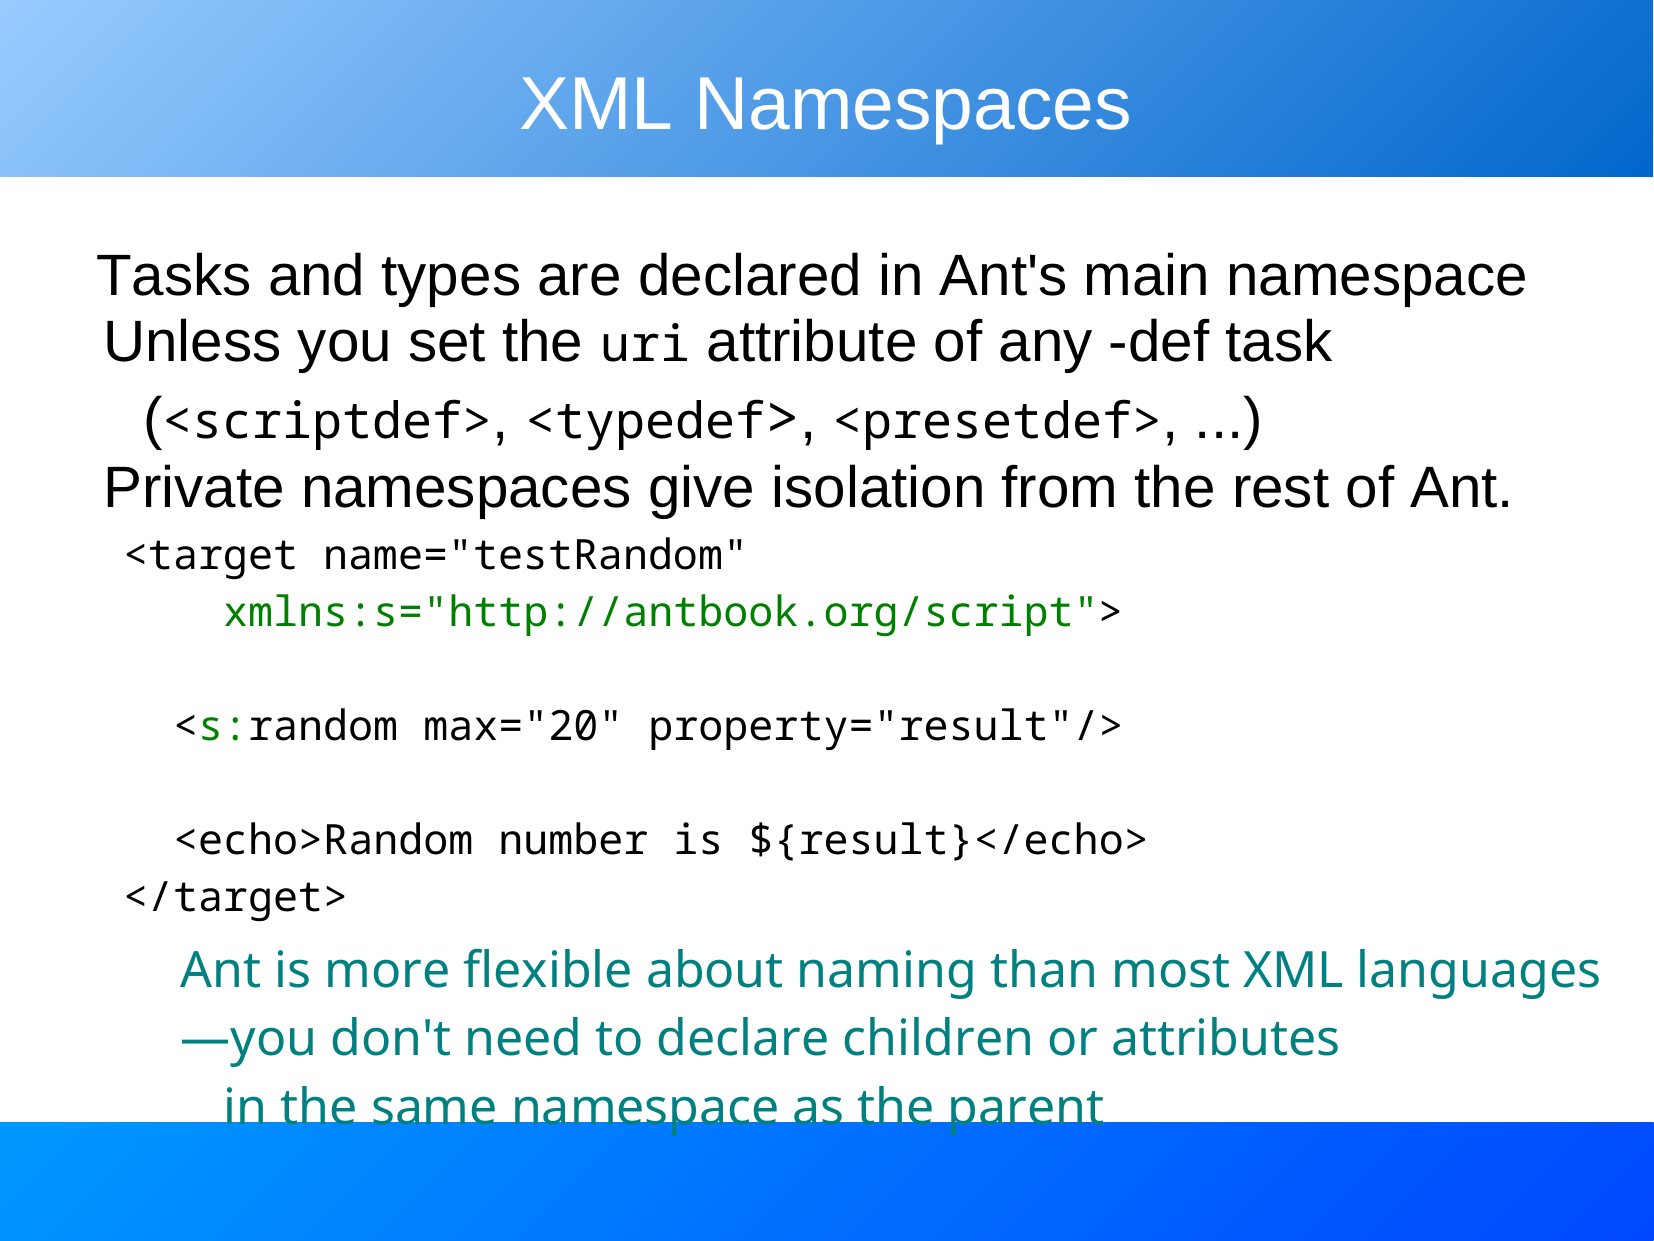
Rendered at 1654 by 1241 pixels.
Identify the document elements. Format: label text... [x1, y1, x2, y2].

title XML Namespaces [162, 59, 1489, 148]
text_box <target name="testRandom" xmlns:s="http://antbook.org/script"> <s:random max="20" property="result"/> <echo>Random number is ${result}</echo> </target> [108, 561, 1556, 887]
text_box Tasks and types are declared in Ant's main namespace Unless you set the uri attribute of any -def task (<scriptdef>, <typedef>, <presetdef>, ...) Private namespaces give isolation from the rest of Ant. [81, 235, 1575, 510]
text_box Ant is more flexible about naming than most XML languages —you don't need to declare children or attributes in the same namespace as the parent [165, 926, 1395, 1121]
